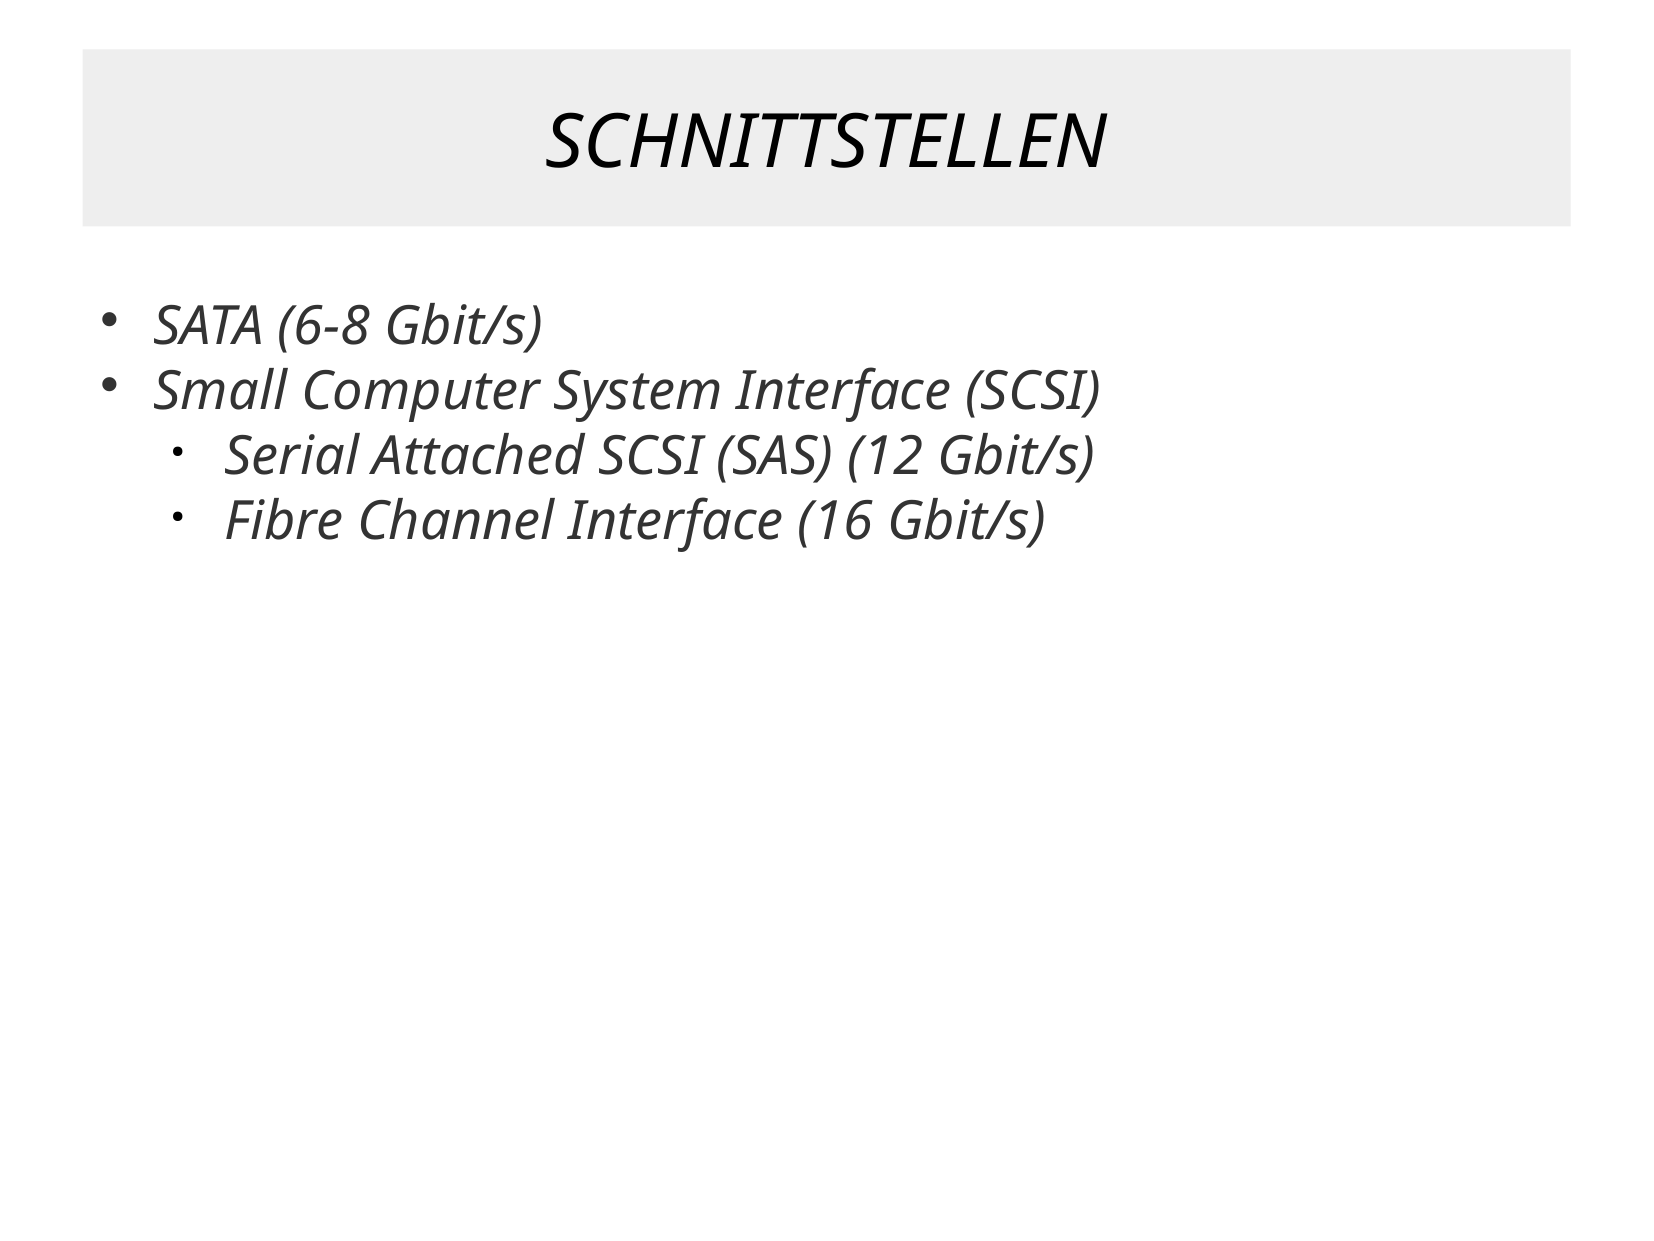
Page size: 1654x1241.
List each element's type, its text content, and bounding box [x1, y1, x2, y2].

text_box SATA (6-8 Gbit/s) Small Computer System Interface (SCSI) Serial Attached SCSI (SAS) (12 Gbit/s) Fibre Channel Interface (16 Gbit/s) [82, 290, 1571, 1010]
text_box SCHNITTSTELLEN [82, 49, 1571, 227]
